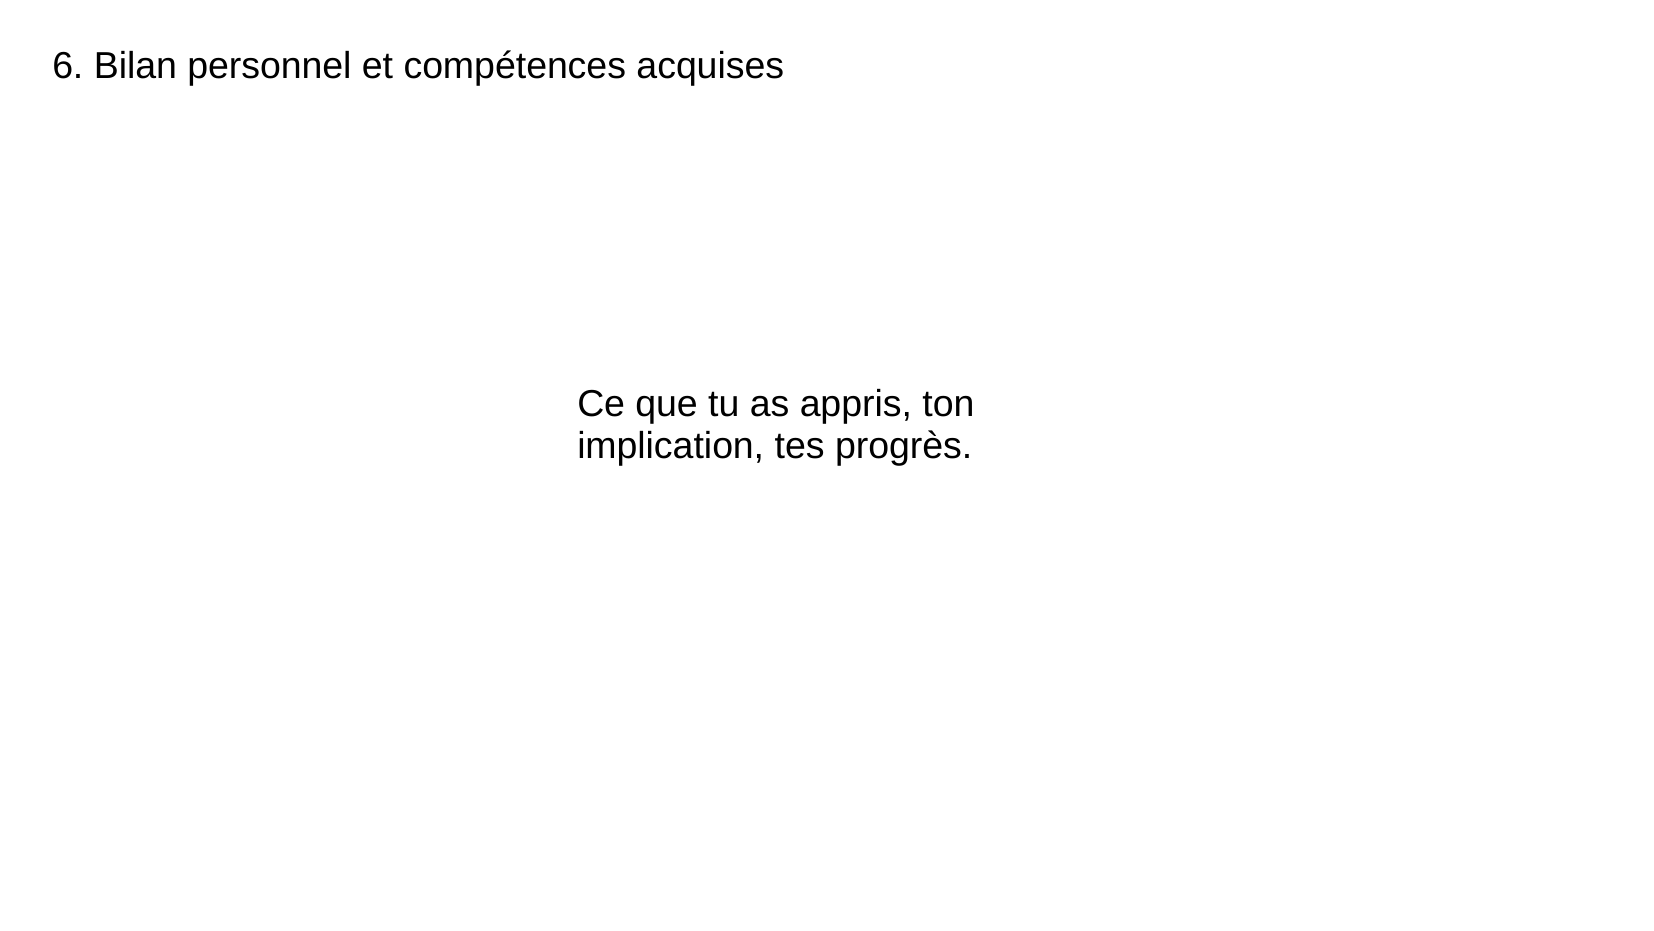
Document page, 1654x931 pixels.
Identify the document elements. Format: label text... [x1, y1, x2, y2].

text_box 6. Bilan personnel et compétences acquises [37, 37, 826, 137]
text_box Ce que tu as appris, ton implication, tes progrès. [562, 375, 1163, 474]
